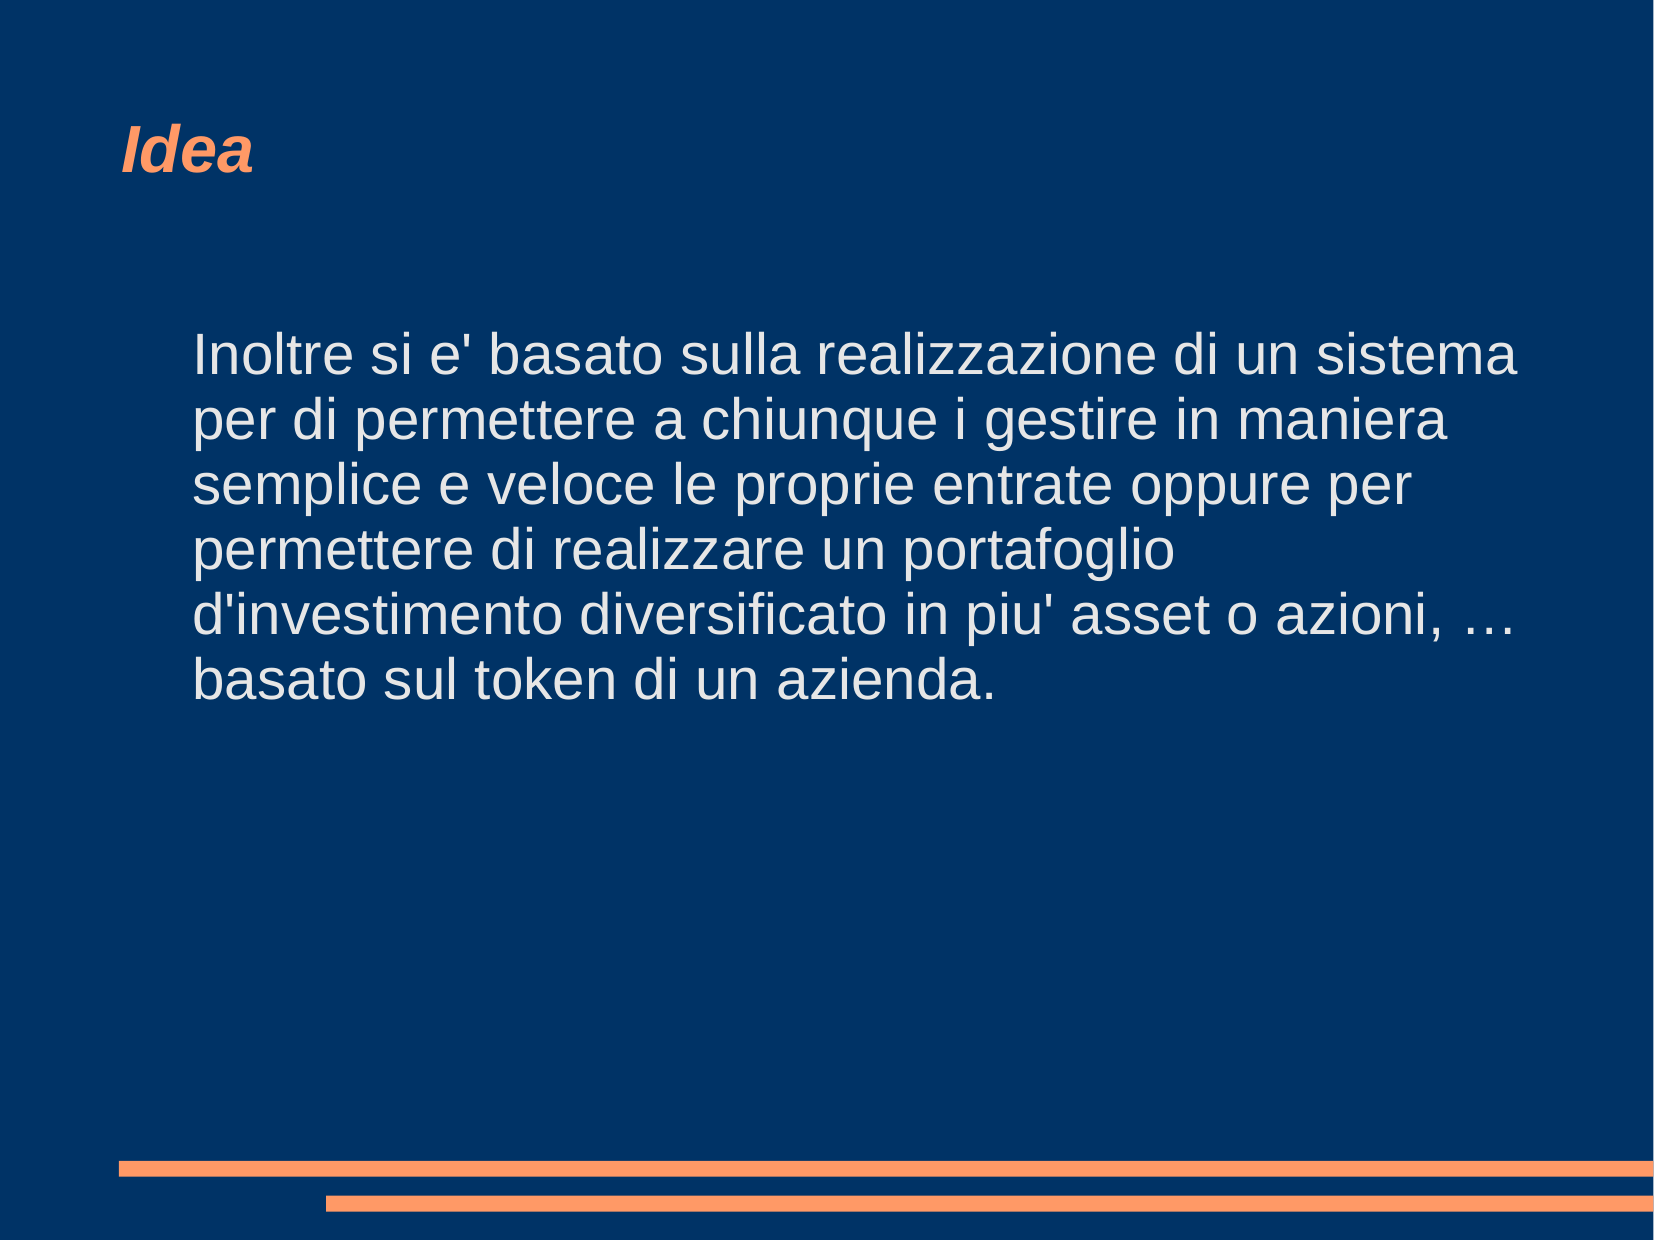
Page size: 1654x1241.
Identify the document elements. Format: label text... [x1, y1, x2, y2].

title Idea [121, 46, 1534, 254]
list Inoltre si e' basato sulla realizzazione di un sistema per di permettere a chiunque i gestire in maniera semplice e veloce le proprie entrate oppure per permettere di realizzare un portafoglio d'investimento diversificato in piu' asset o azioni, … basato sul token di un azienda. [121, 322, 1561, 1132]
